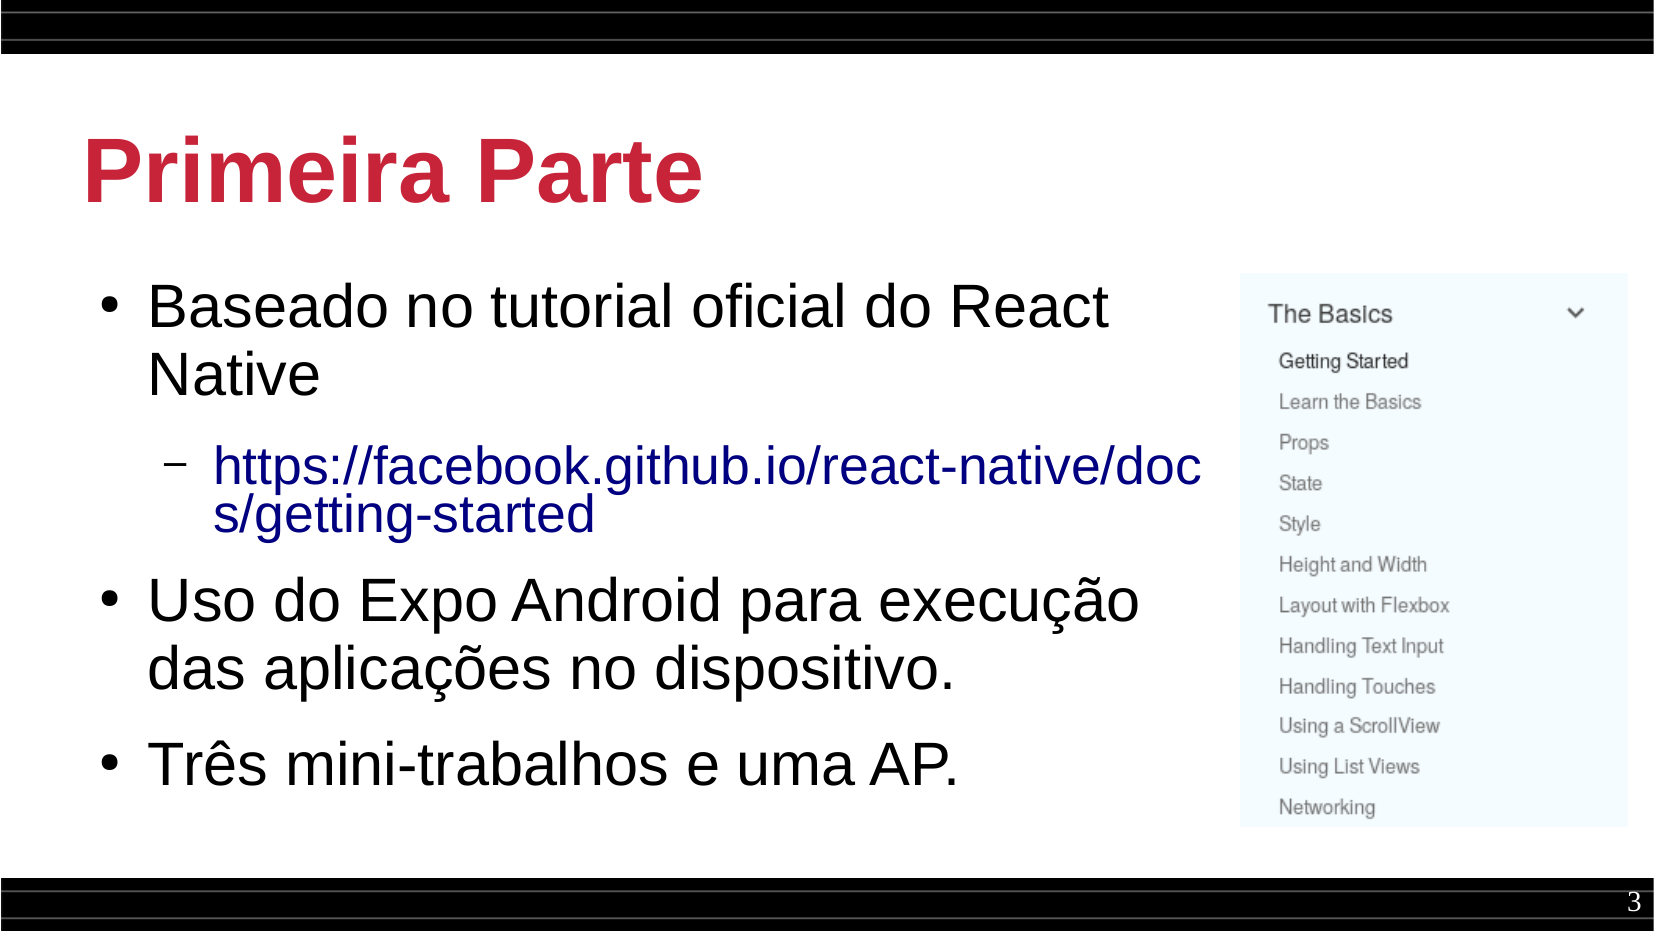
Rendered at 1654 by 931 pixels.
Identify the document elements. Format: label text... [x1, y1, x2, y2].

picture [1, 878, 1654, 931]
picture [1, 0, 1654, 54]
title Primeira Parte [82, 92, 1571, 249]
list Baseado no tutorial oficial do React Native https://facebook.github.io/react-native/docs/getting-started Uso do Expo Android para execução das aplicações no dispositivo. Três mini-trabalhos e uma AP. [82, 271, 1205, 758]
picture [1240, 273, 1628, 827]
